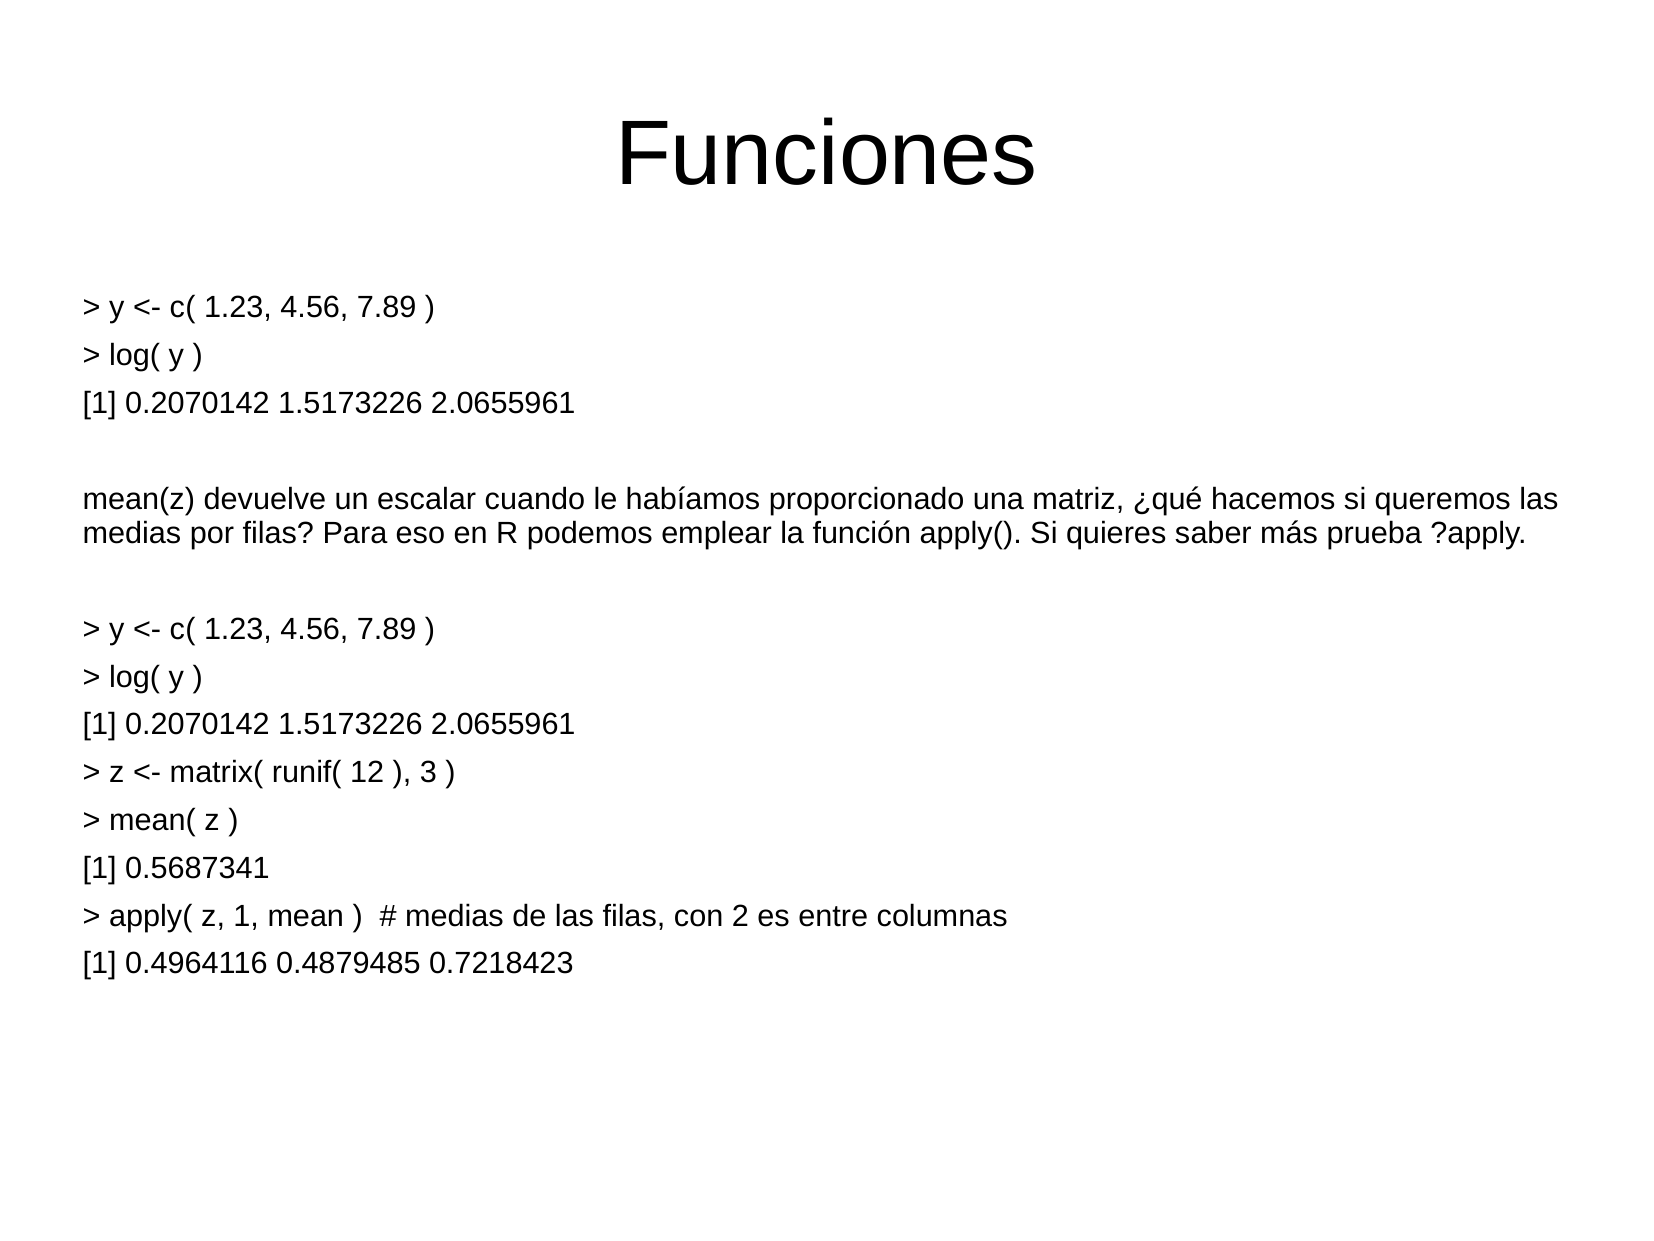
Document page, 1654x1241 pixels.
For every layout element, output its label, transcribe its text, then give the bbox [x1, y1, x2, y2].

title Funciones [82, 49, 1571, 257]
list > y <- c( 1.23, 4.56, 7.89 ) > log( y ) [1] 0.2070142 1.5173226 2.0655961 mean(z) devuelve un escalar cuando le habíamos proporcionado una matriz, ¿qué hacemos si queremos las medias por filas? Para eso en R podemos emplear la función apply(). Si quieres saber más prueba ?apply. > y <- c( 1.23, 4.56, 7.89 ) > log( y ) [1] 0.2070142 1.5173226 2.0655961 > z <- matrix( runif( 12 ), 3 ) > mean( z ) [1] 0.5687341 > apply( z, 1, mean ) # medias de las filas, con 2 es entre columnas [1] 0.4964116 0.4879485 0.7218423 [82, 290, 1571, 1010]
